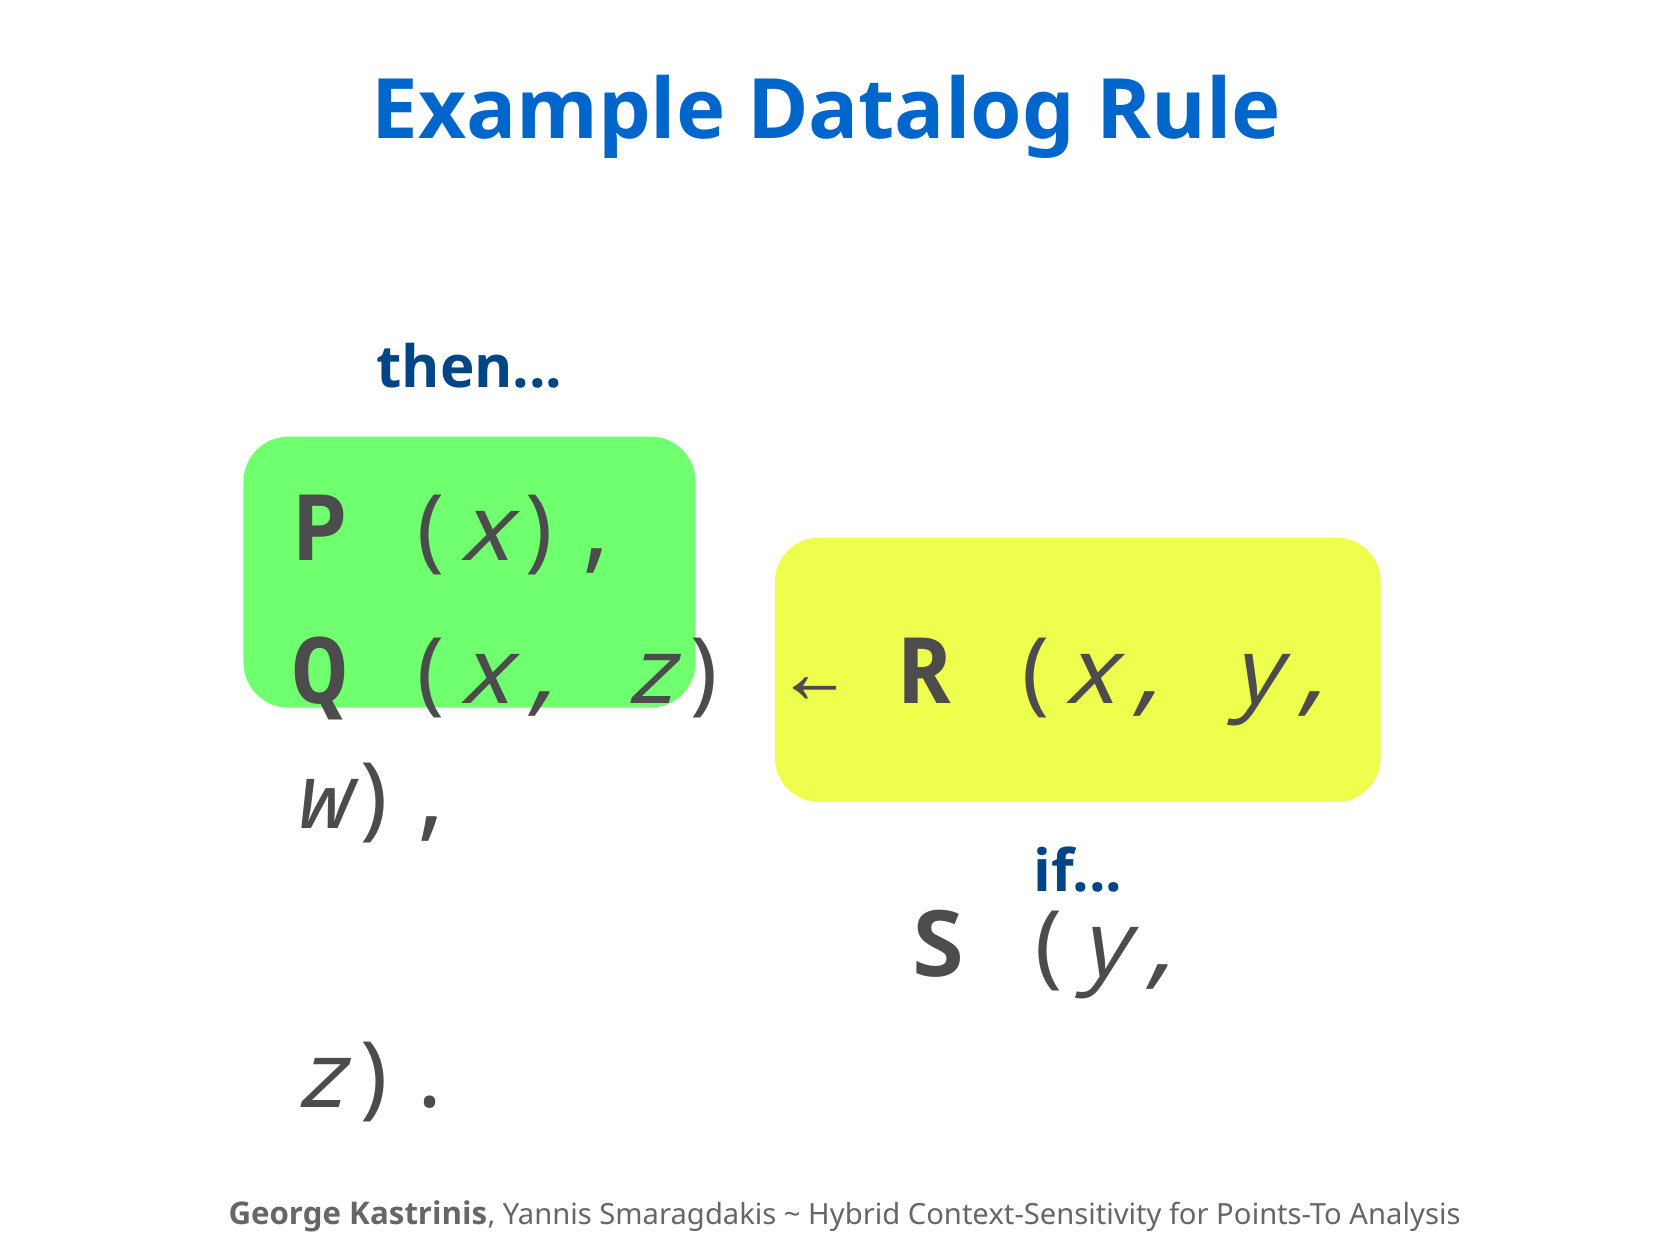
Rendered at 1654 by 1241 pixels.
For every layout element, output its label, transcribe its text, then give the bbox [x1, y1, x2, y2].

text_box [243, 436, 687, 707]
text_box if... [960, 821, 1195, 932]
text_box P (x), Q (x, z) ← R (x, y, w), S (y, z). [278, 455, 1376, 785]
text_box then... [332, 318, 607, 429]
text_box Example Datalog Rule [321, 41, 1333, 150]
text_box [1376, 562, 1381, 778]
text_box [784, 785, 1372, 802]
